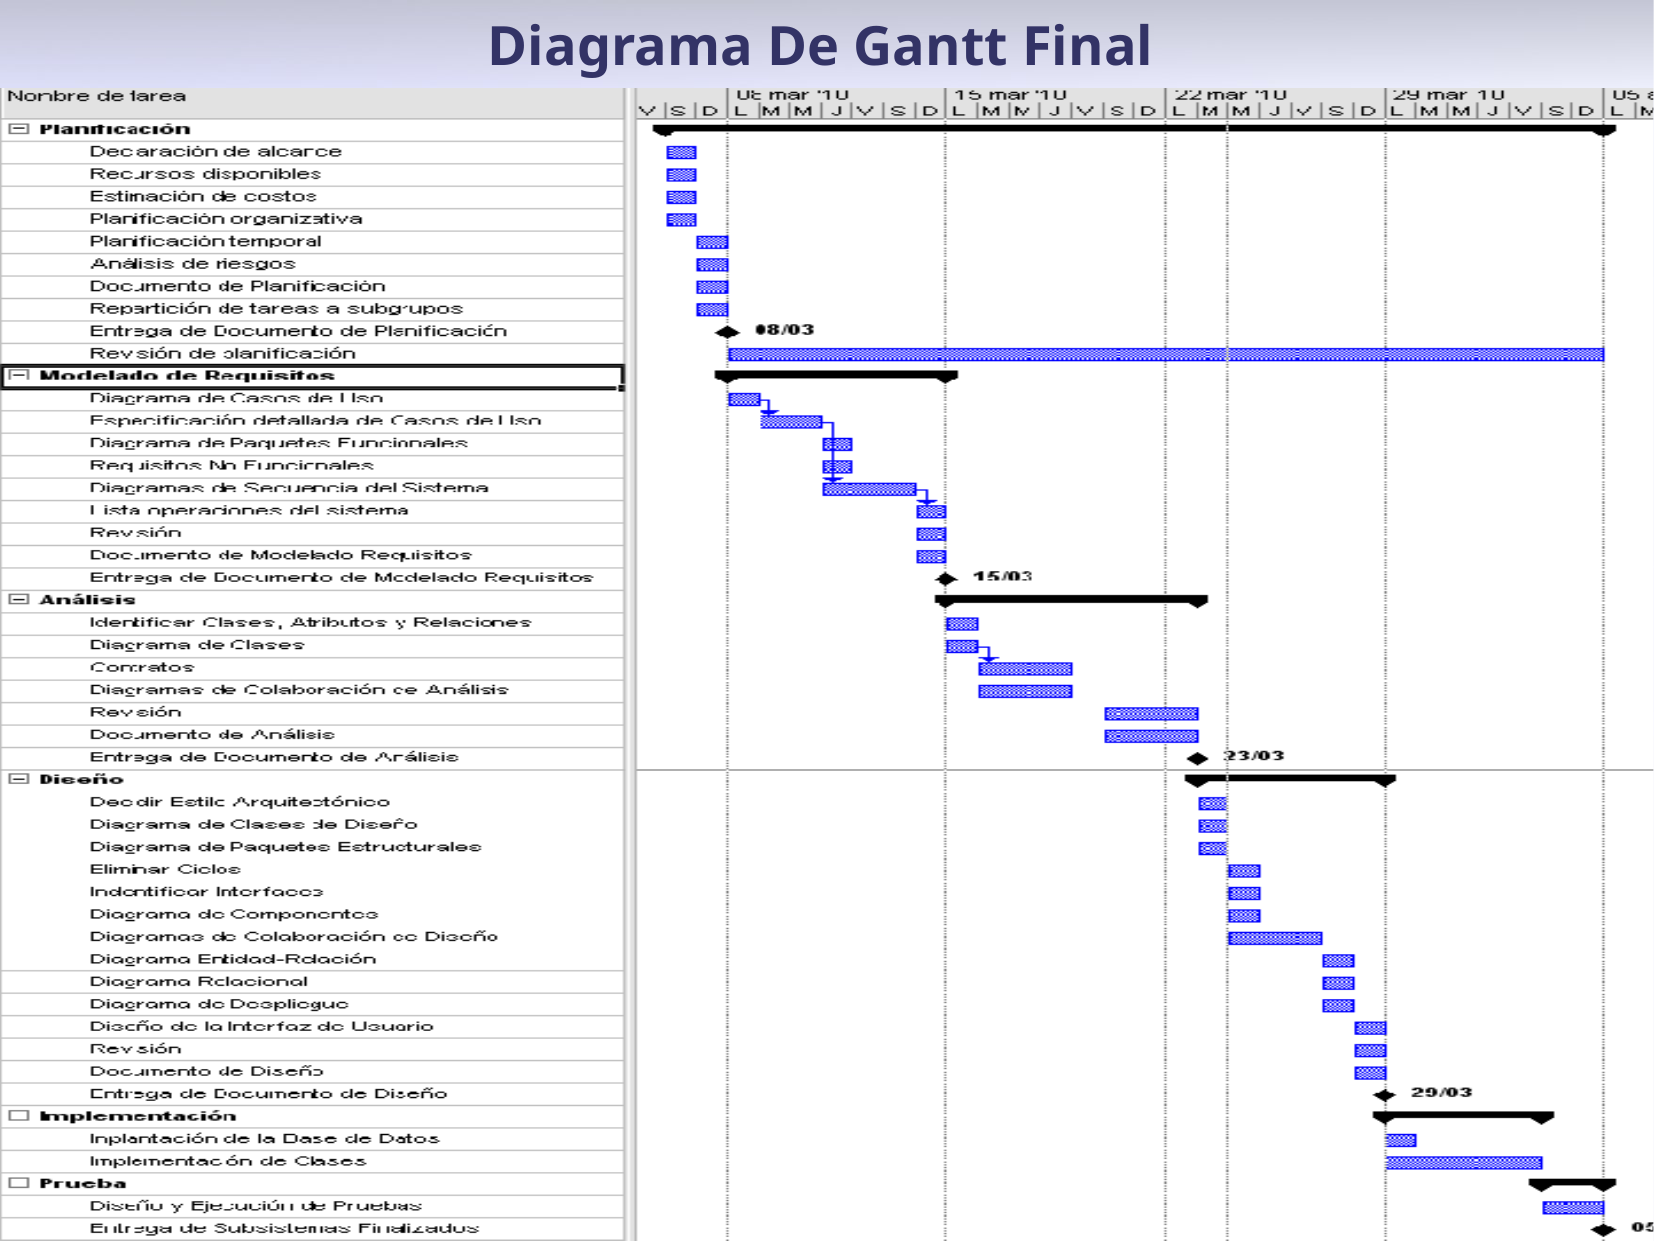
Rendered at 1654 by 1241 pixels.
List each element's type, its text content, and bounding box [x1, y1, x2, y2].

title Diagrama De Gantt Final [76, 0, 1565, 88]
picture [0, 0, 1654, 1241]
